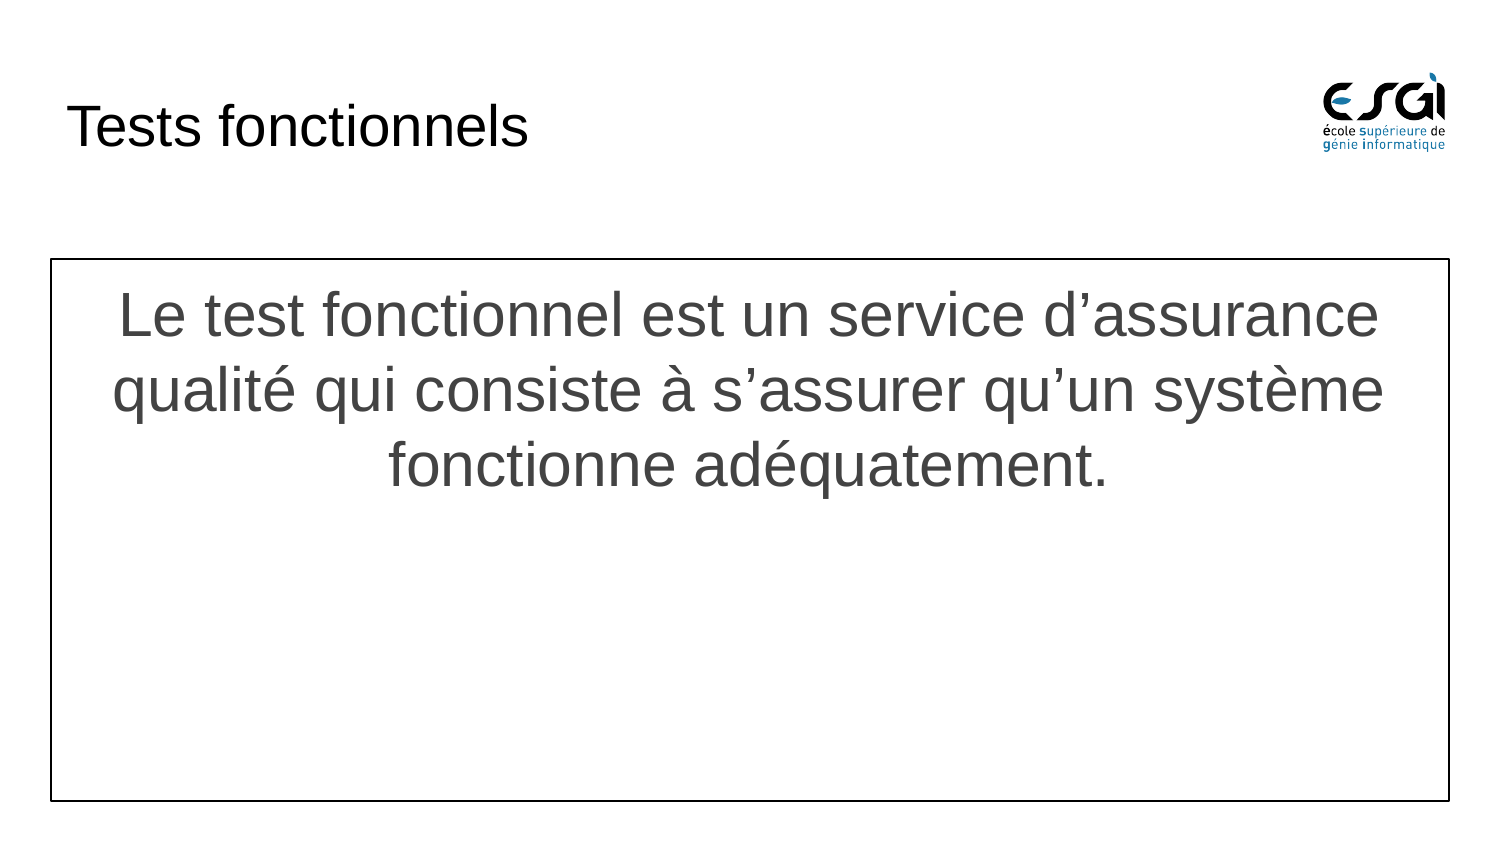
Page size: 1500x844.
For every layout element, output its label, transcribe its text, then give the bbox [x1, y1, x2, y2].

picture [1319, 67, 1449, 157]
list Le test fonctionnel est un service d’assurance qualité qui consiste à s’assurer qu’un système fonctionne adéquatement. [51, 259, 1449, 802]
title Tests fonctionnels [51, 72, 1449, 167]
